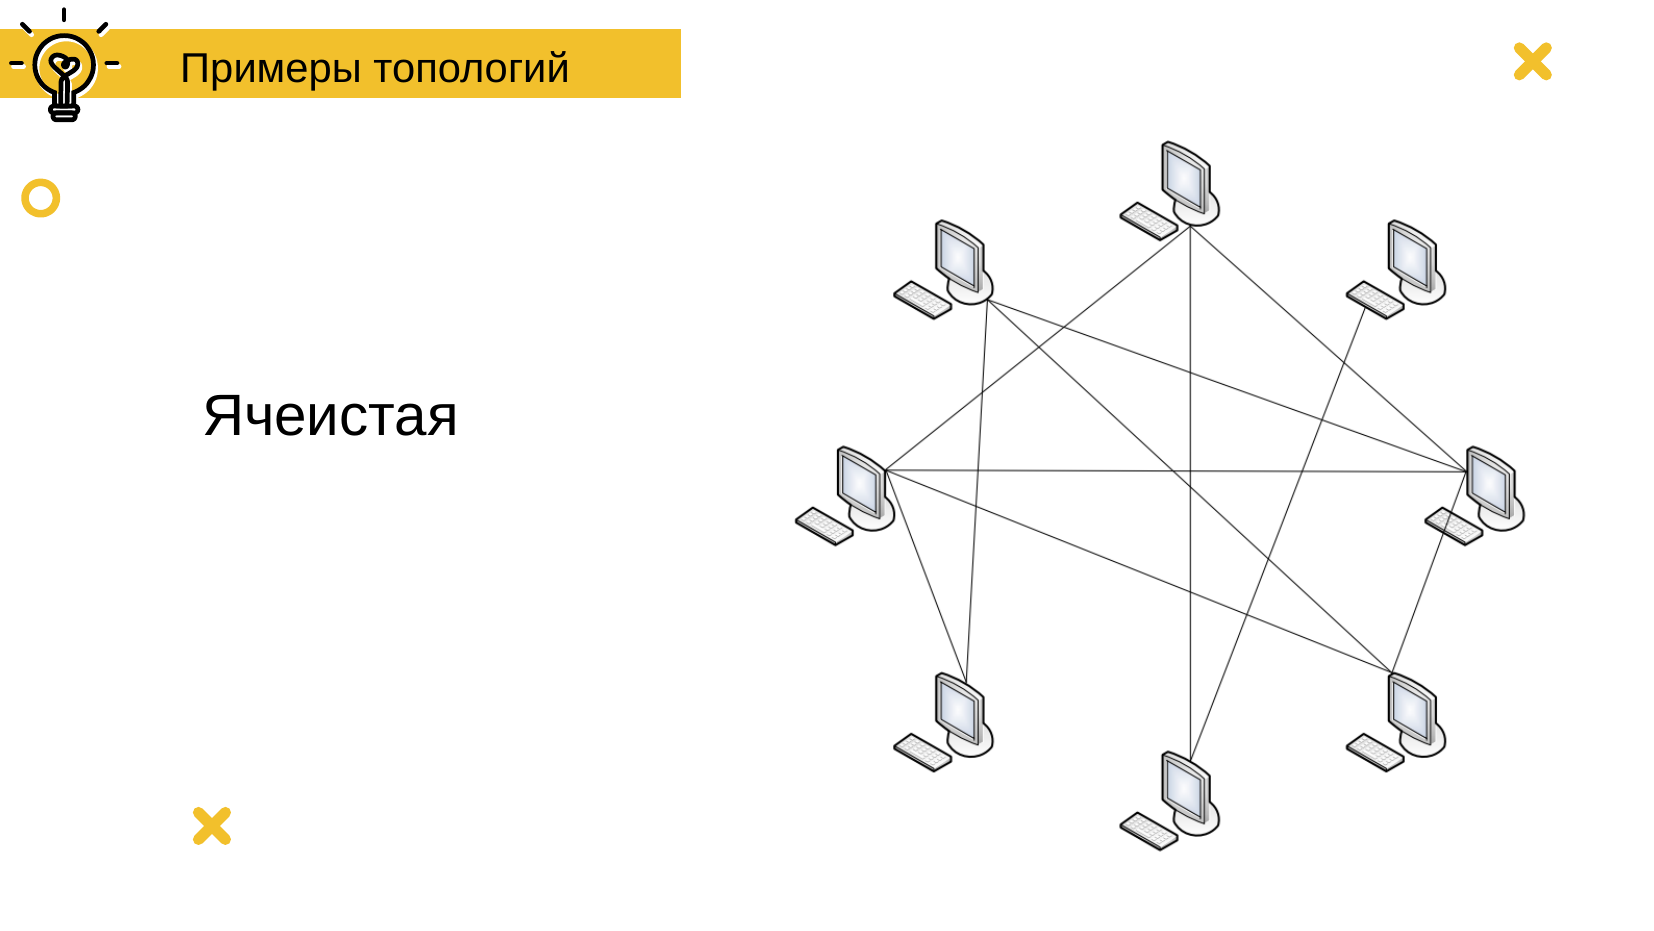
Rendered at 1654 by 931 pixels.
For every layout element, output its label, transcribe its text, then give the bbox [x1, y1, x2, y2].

text_box Ячеистая [187, 375, 787, 455]
picture [787, 132, 1538, 863]
text_box Примеры топологий [112, 37, 638, 99]
